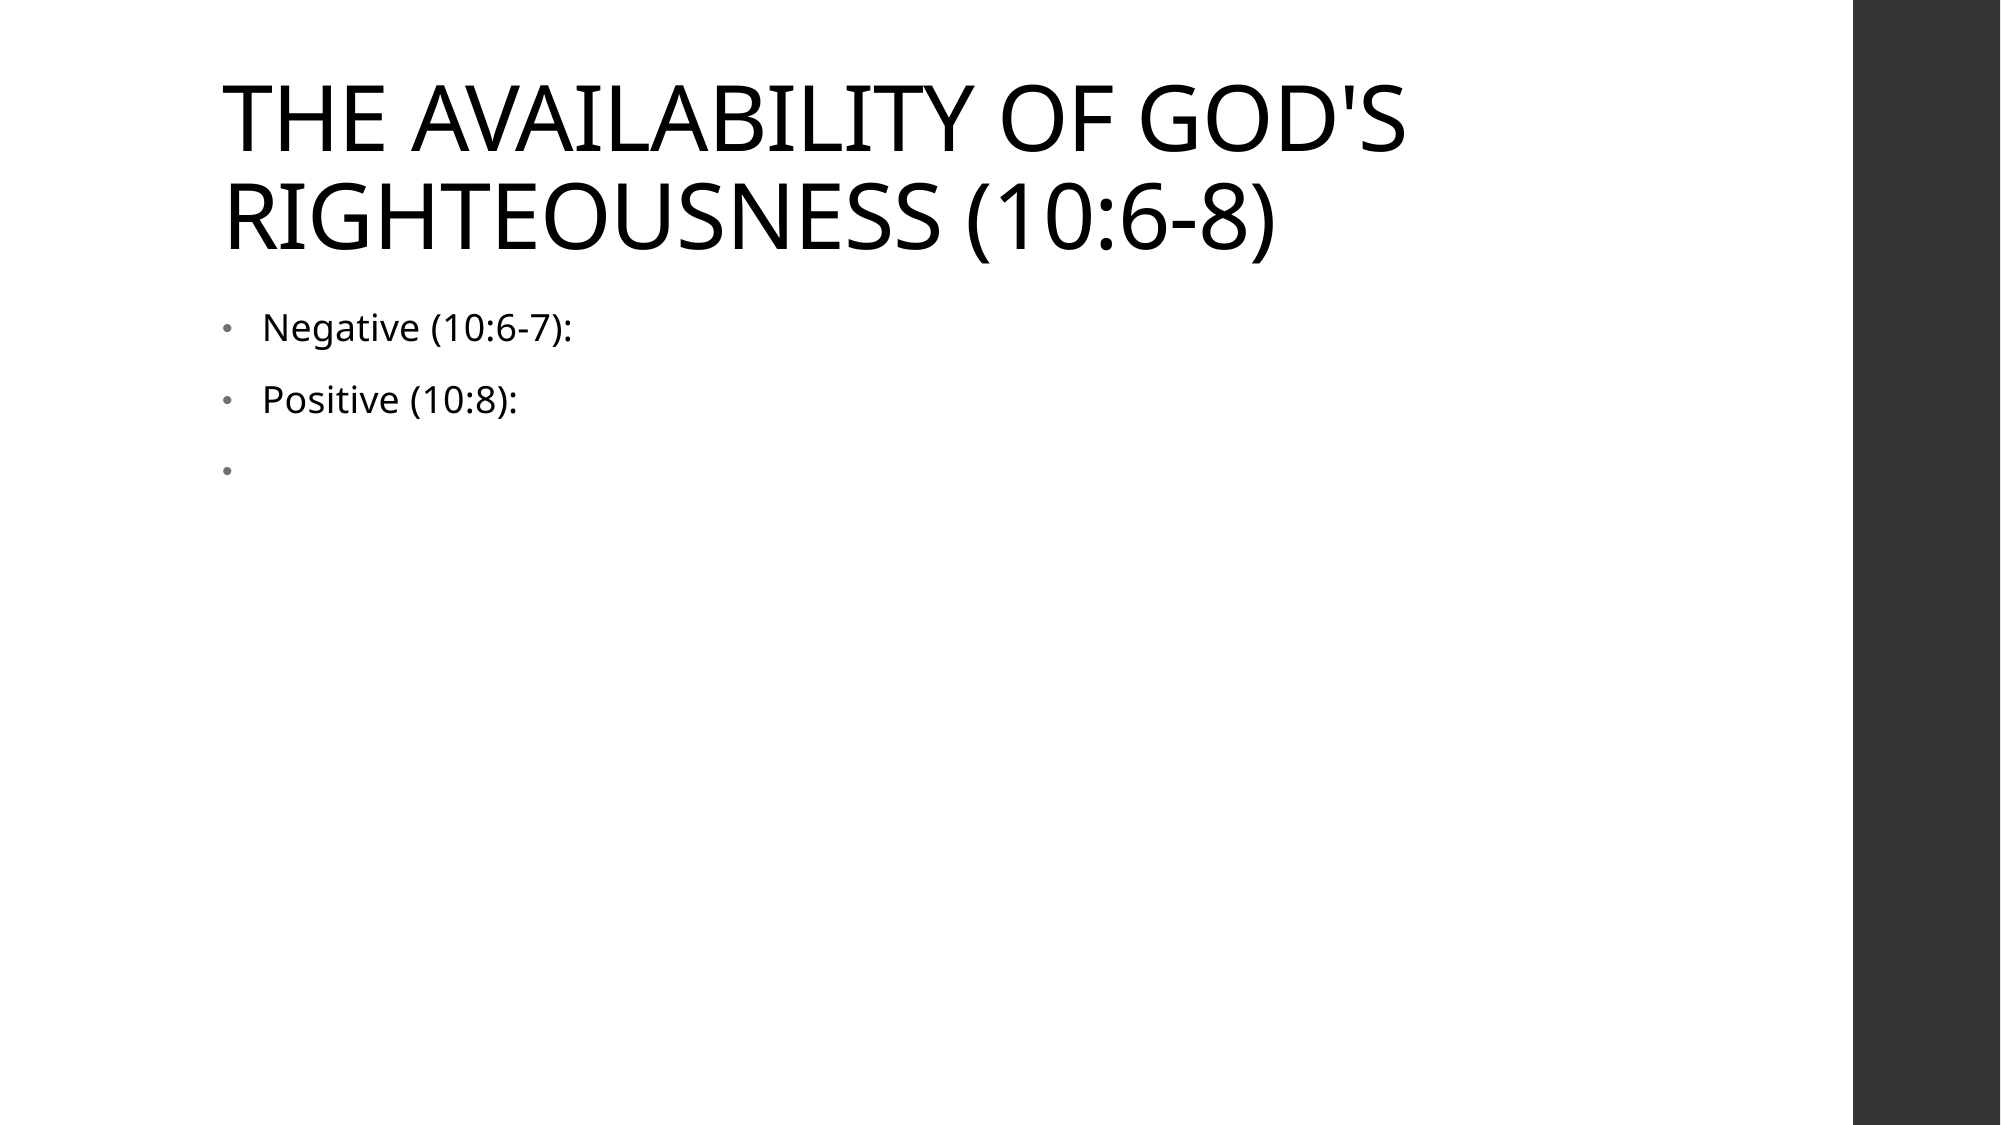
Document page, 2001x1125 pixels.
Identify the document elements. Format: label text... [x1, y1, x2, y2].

title THE AVAILABILITY OF GOD'S RIGHTEOUSNESS (10:6-8) [206, 60, 1797, 278]
list Negative (10:6-7): Positive (10:8): [206, 299, 1617, 1014]
